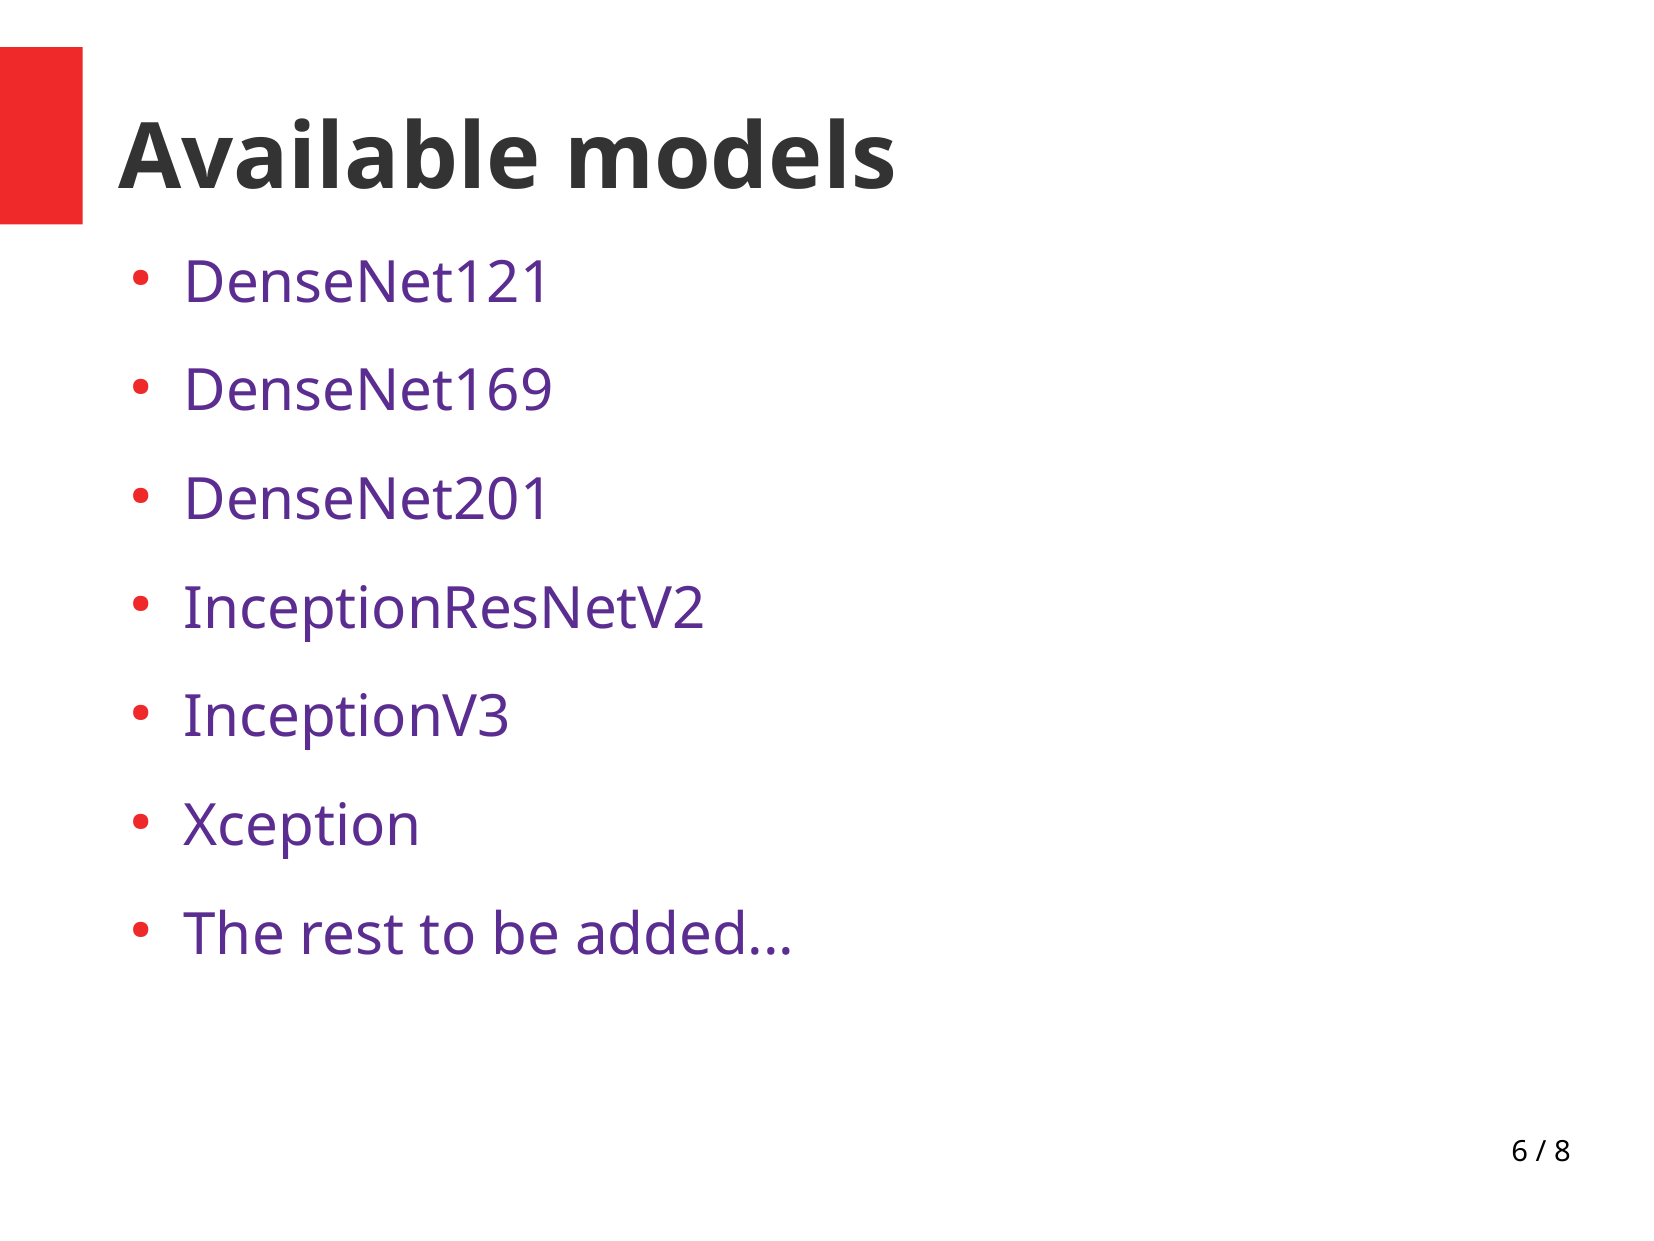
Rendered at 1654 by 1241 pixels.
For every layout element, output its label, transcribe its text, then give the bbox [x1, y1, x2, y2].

list DenseNet121 DenseNet169 DenseNet201 InceptionResNetV2 InceptionV3 Xception The rest to be added... [112, 240, 1531, 960]
title Available models [118, 49, 1571, 257]
